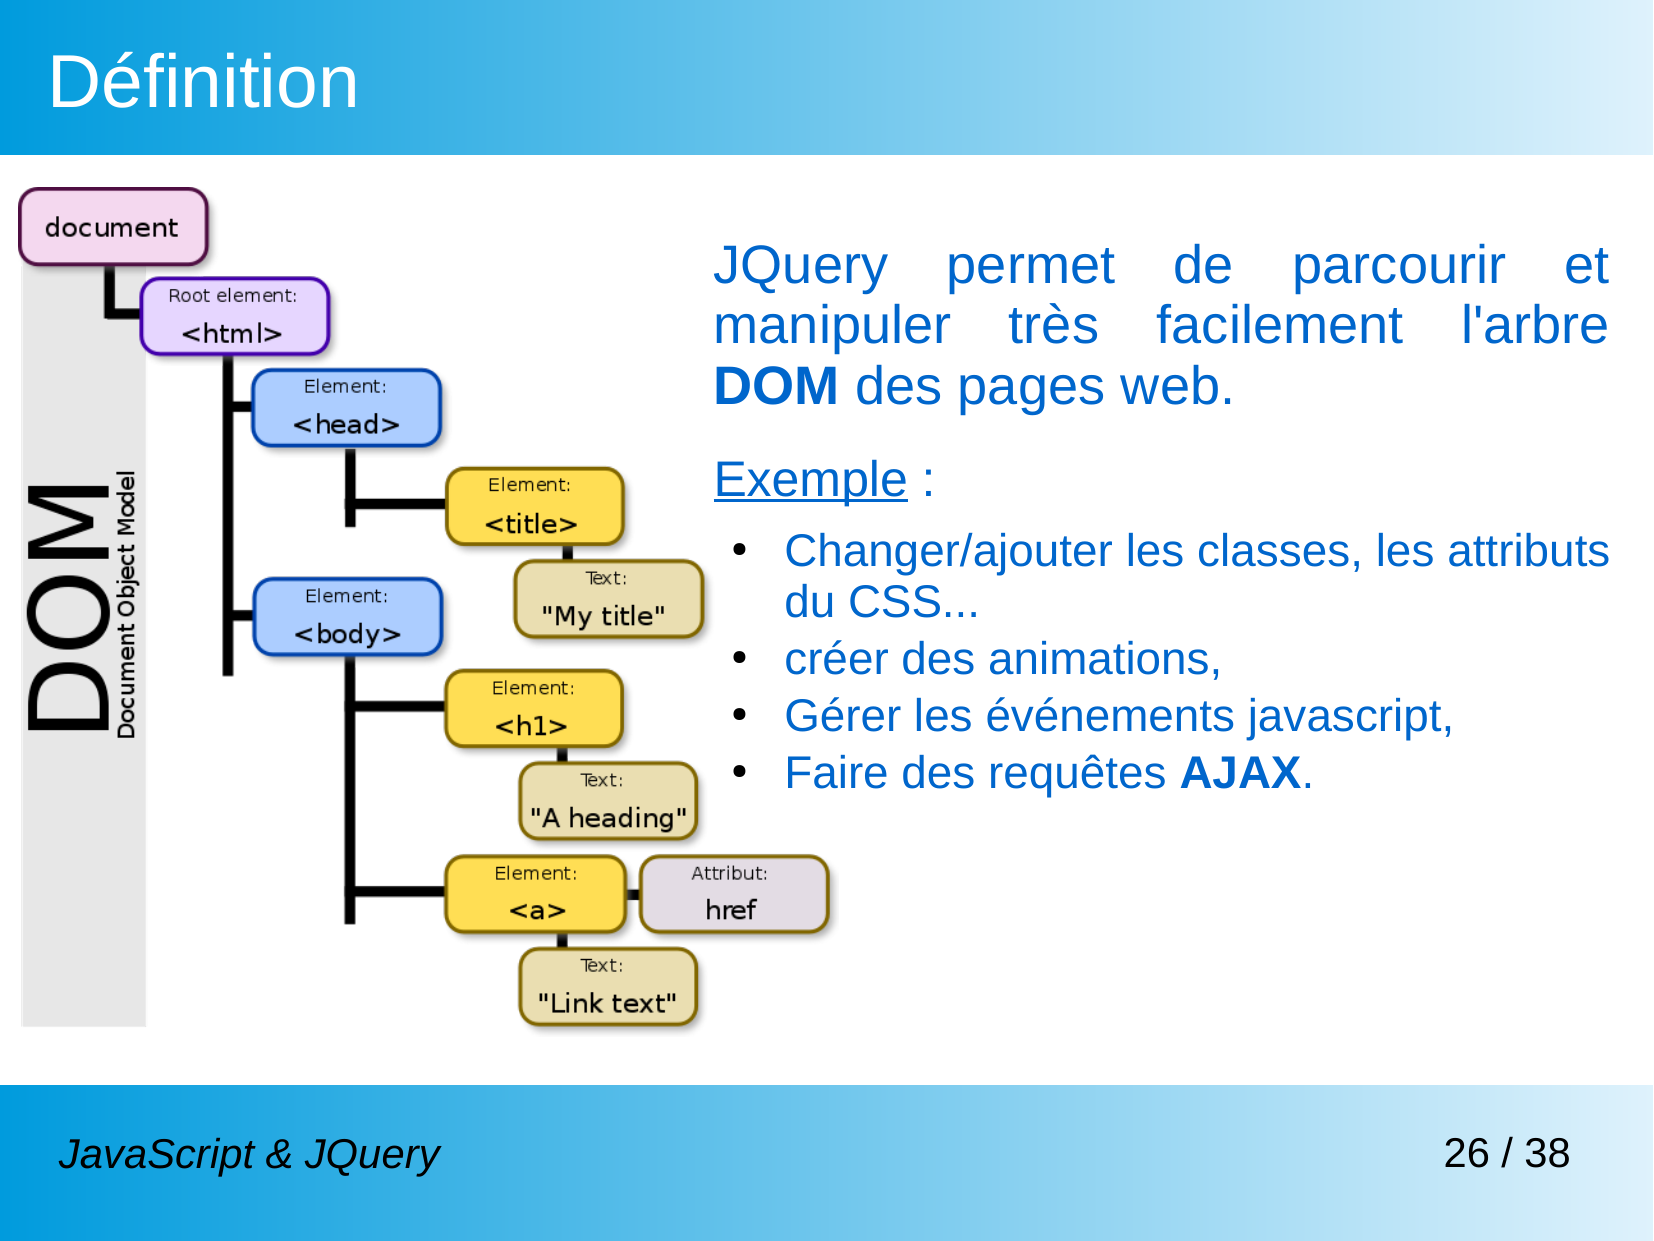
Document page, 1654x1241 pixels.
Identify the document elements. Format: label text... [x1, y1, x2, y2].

picture [18, 187, 839, 1037]
list JQuery permet de parcourir et manipuler très facilement l'arbre DOM des pages web. Exemple : Changer/ajouter les classes, les attributs du CSS... créer des animations, Gérer les événements javascript, Faire des requêtes AJAX. [839, 234, 1612, 954]
title Définition [47, 28, 1536, 134]
